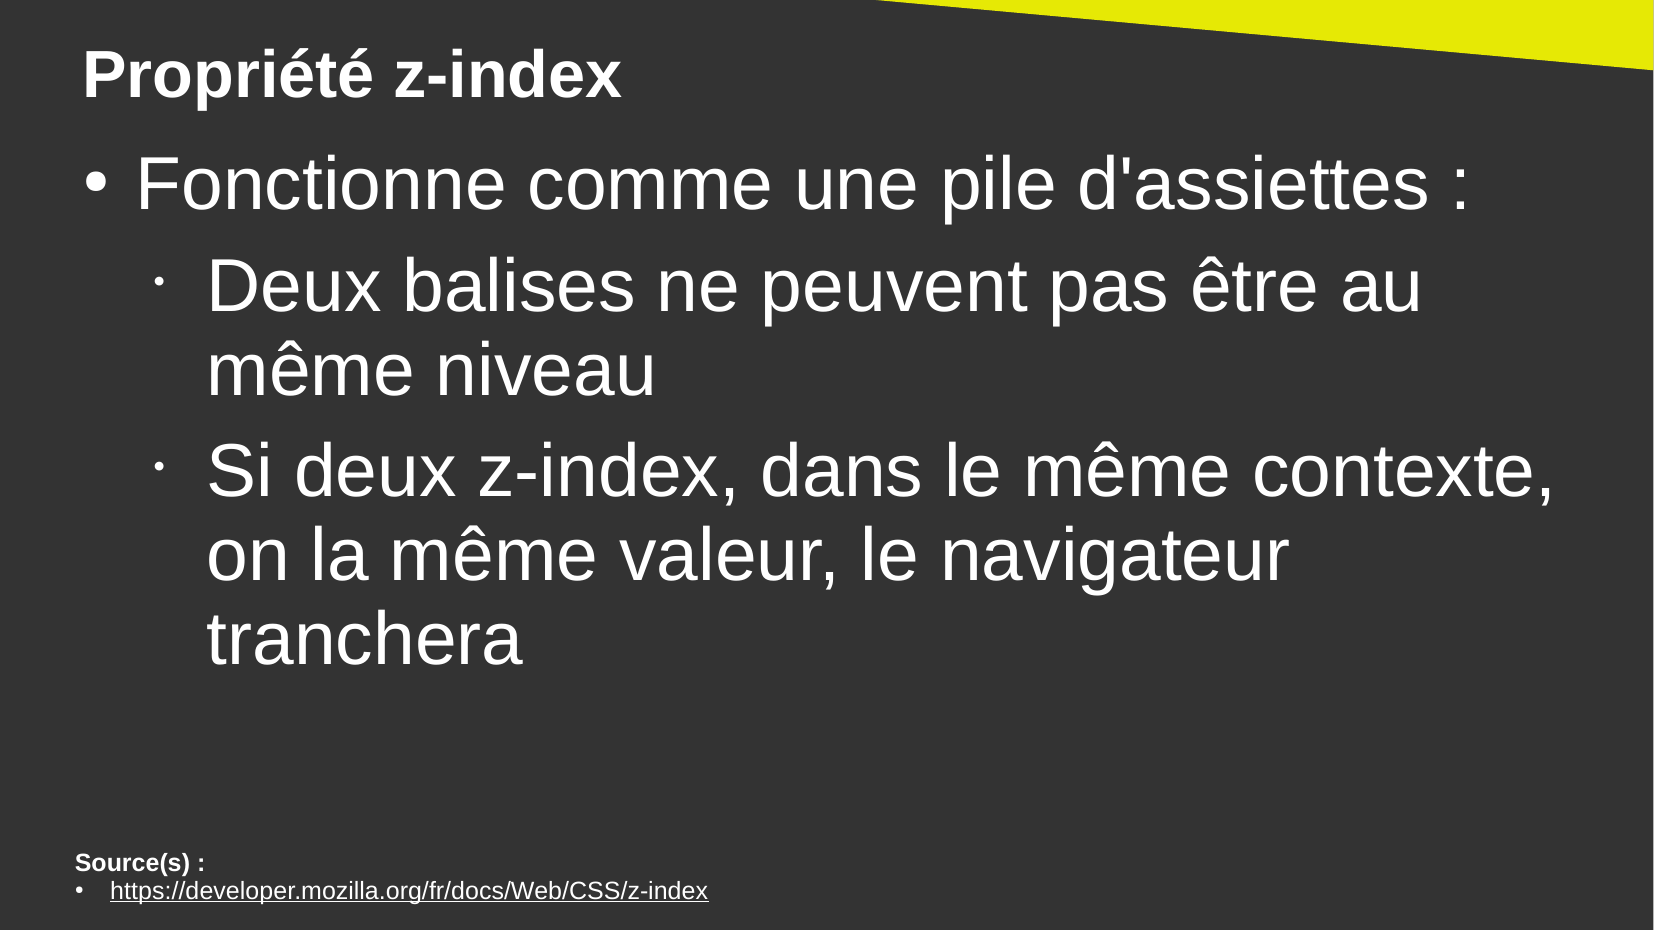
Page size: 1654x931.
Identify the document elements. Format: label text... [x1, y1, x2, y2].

text_box Source(s) : https://developer.mozilla.org/fr/docs/Web/CSS/z-index [60, 841, 1546, 931]
list Fonctionne comme une pile d'assiettes : Deux balises ne peuvent pas être au même niveau Si deux z-index, dans le même contexte, on la même valeur, le navigateur tranchera [64, 141, 1604, 709]
title Propriété z-index [82, 37, 1571, 114]
text_box [875, 0, 1654, 71]
